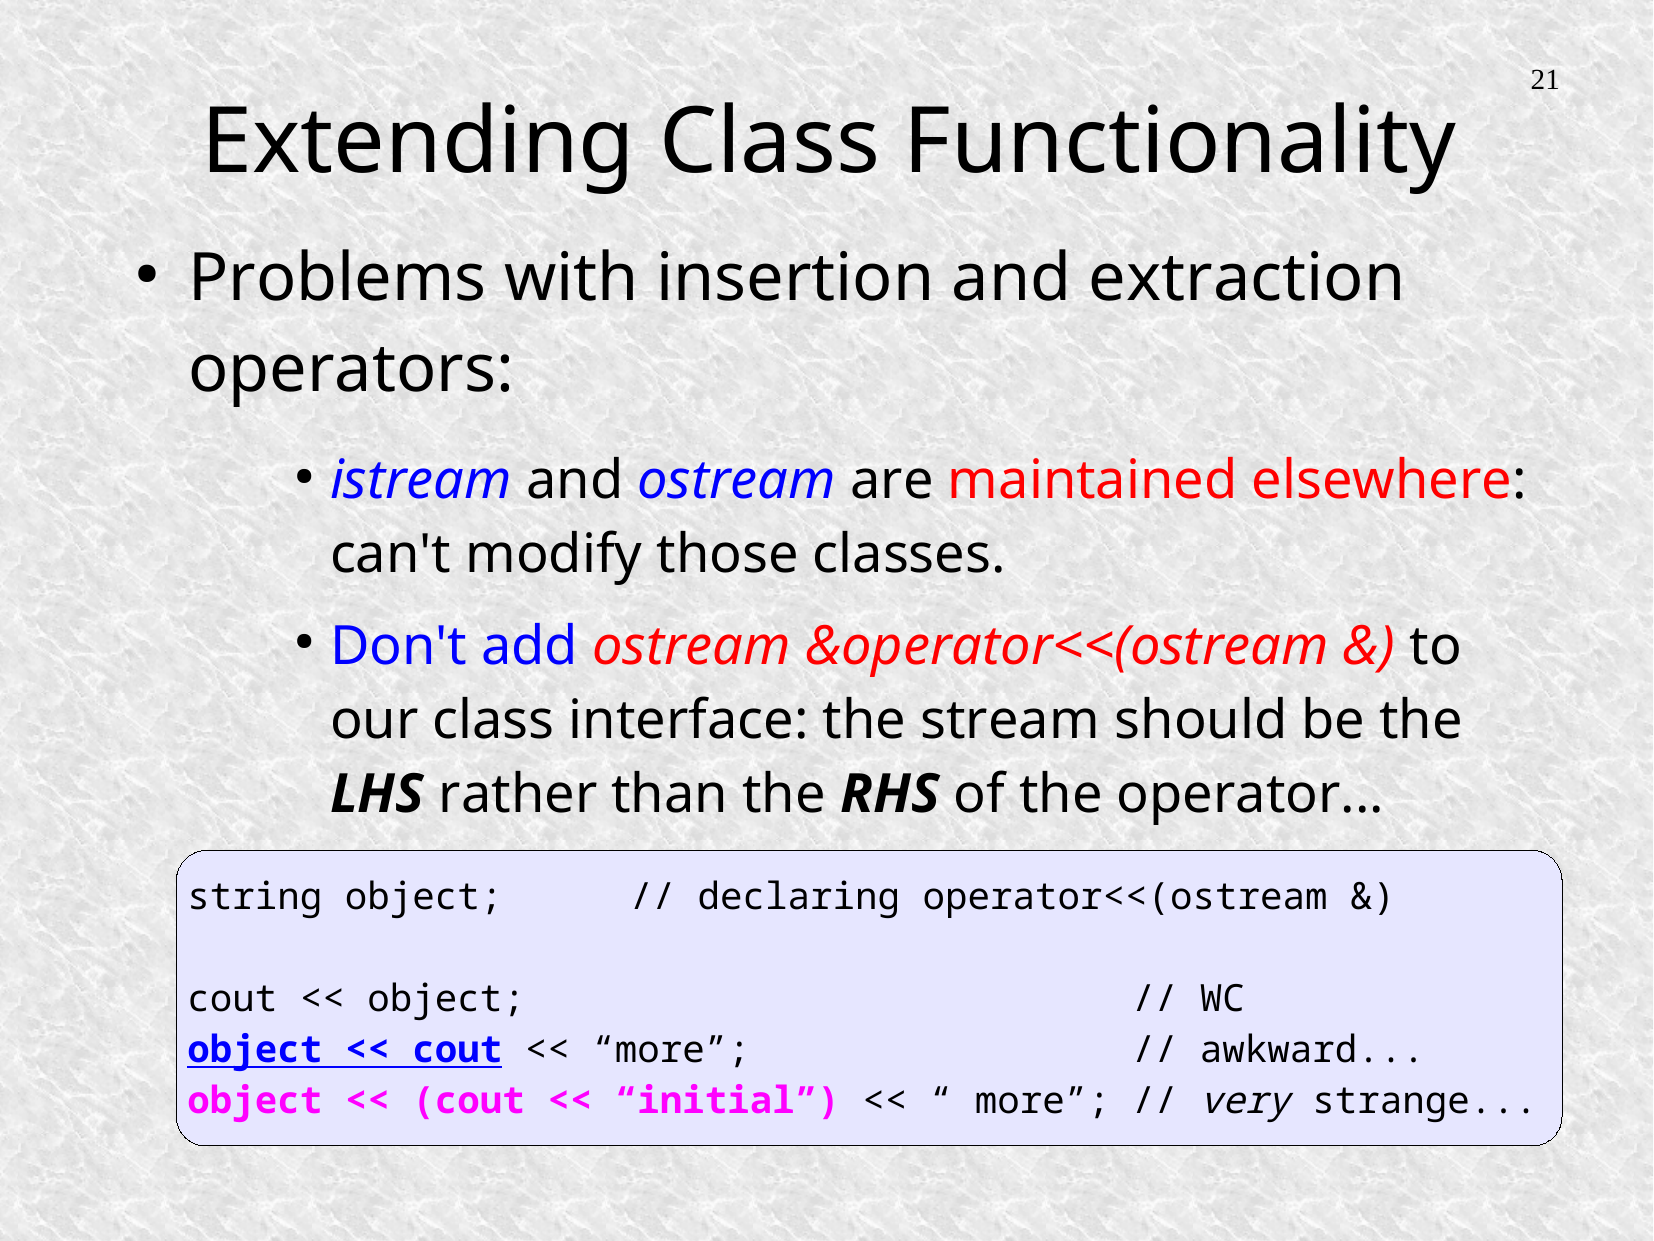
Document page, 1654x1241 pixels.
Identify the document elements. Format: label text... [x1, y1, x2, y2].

list Problems with insertion and extraction operators: istream and ostream are maintained elsewhere: can't modify those classes. Don't add ostream &operator<<(ostream &) to our class interface: the stream should be the LHS rather than the RHS of the operator... [117, 229, 1529, 1012]
text_box string object; // declaring operator<<(ostream &) cout << object; // WC object << cout << “more”; // awkward... object << (cout << “initial”) << “ more”; // very strange... [187, 869, 1538, 1108]
picture [0, 0, 1654, 1241]
title Extending Class Functionality [123, 33, 1536, 241]
text_box [176, 850, 1563, 1146]
